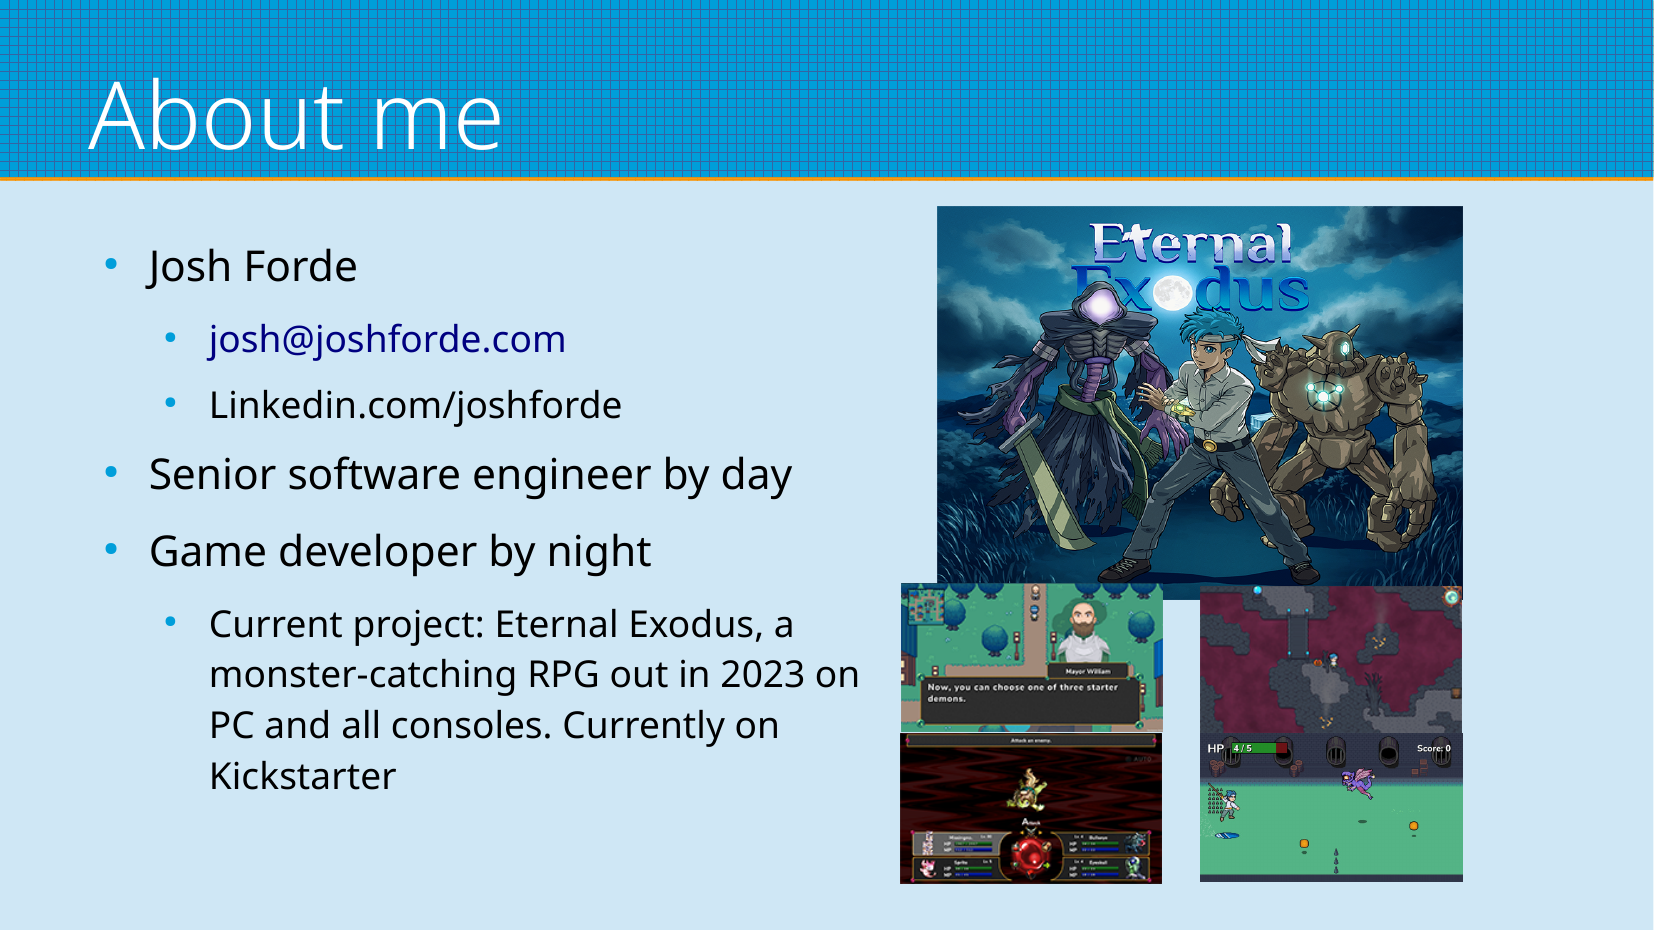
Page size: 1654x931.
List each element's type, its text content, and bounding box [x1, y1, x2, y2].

title About me [88, 14, 1565, 178]
picture [901, 206, 1463, 882]
picture [900, 733, 1162, 885]
list Josh Forde josh@joshforde.com Linkedin.com/joshforde Senior software engineer by day Game developer by night Current project: Eternal Exodus, a monster-catching RPG out in 2023 on PC and all consoles. Currently on Kickstarter [88, 236, 863, 813]
